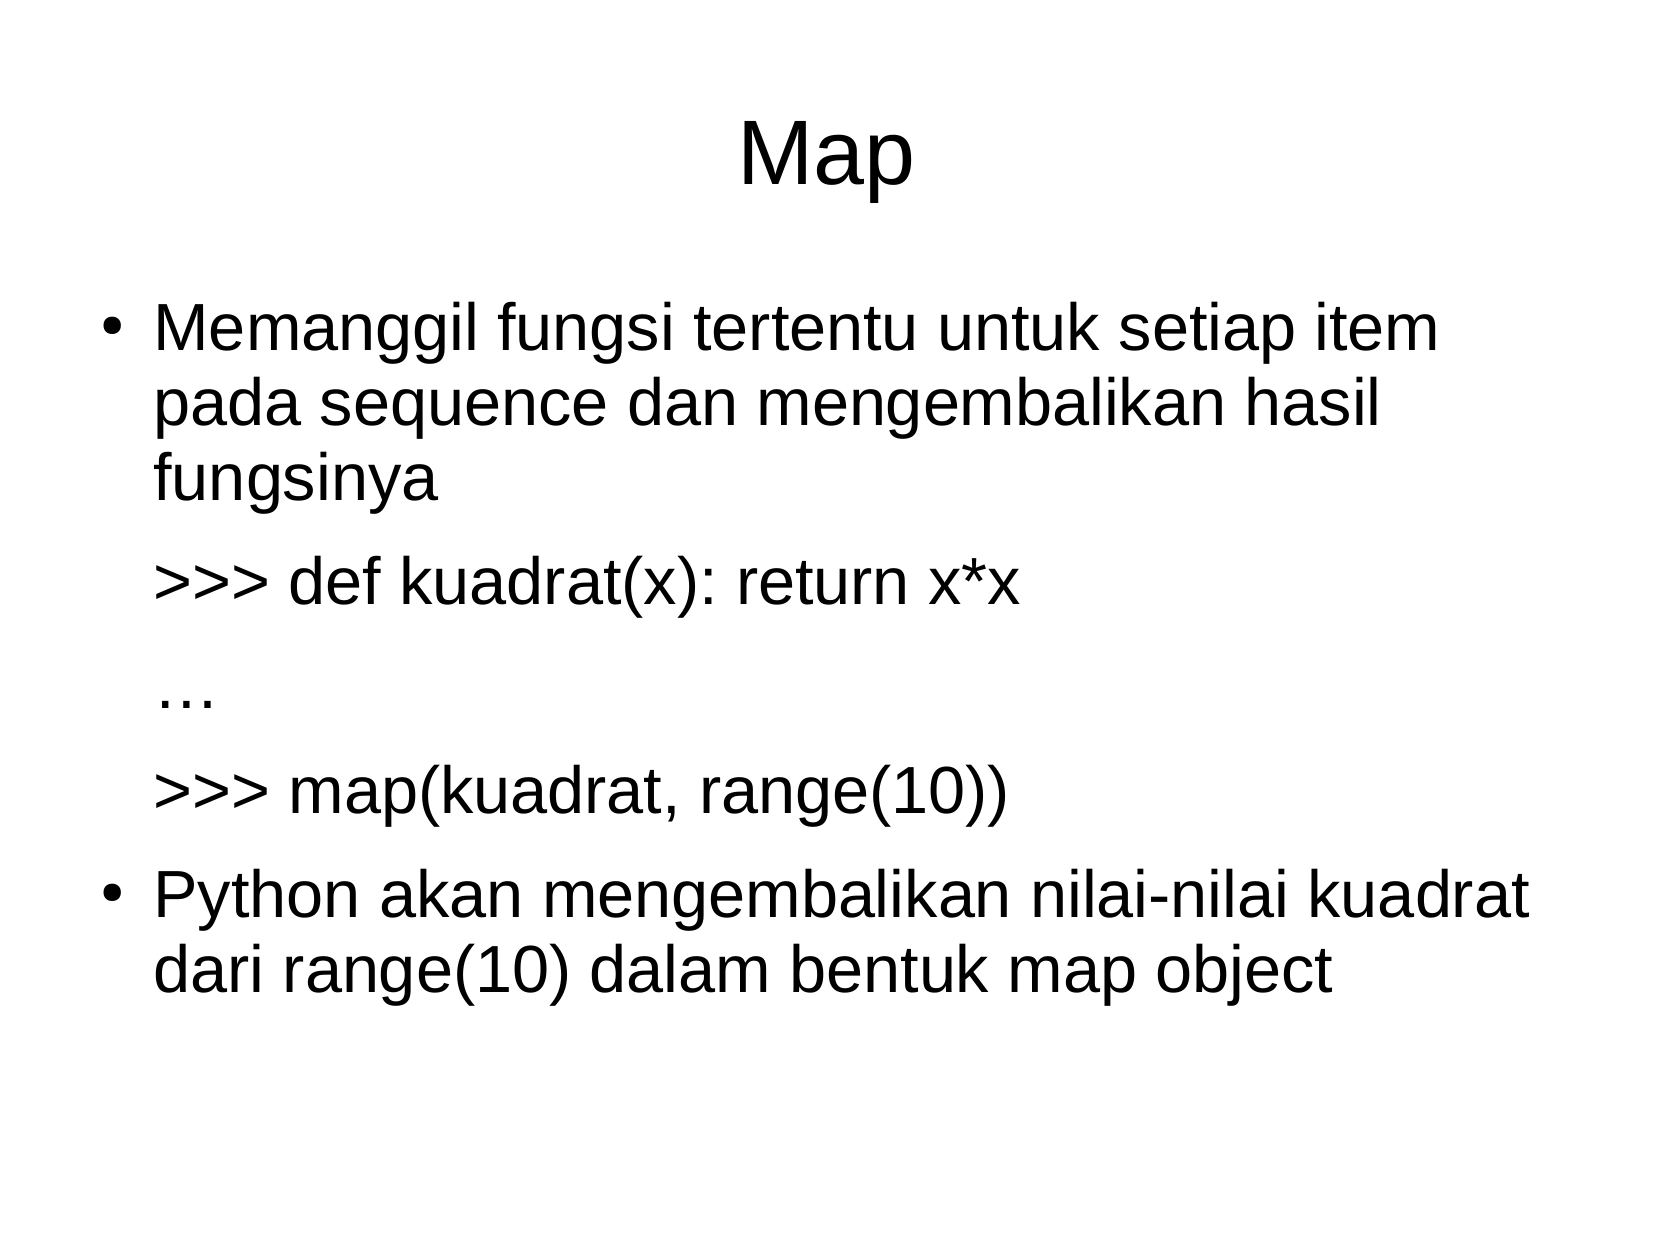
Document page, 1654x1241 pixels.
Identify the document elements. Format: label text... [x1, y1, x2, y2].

title Map [82, 49, 1571, 257]
list Memanggil fungsi tertentu untuk setiap item pada sequence dan mengembalikan hasil fungsinya >>> def kuadrat(x): return x*x … >>> map(kuadrat, range(10)) Python akan mengembalikan nilai-nilai kuadrat dari range(10) dalam bentuk map object [82, 290, 1571, 1010]
